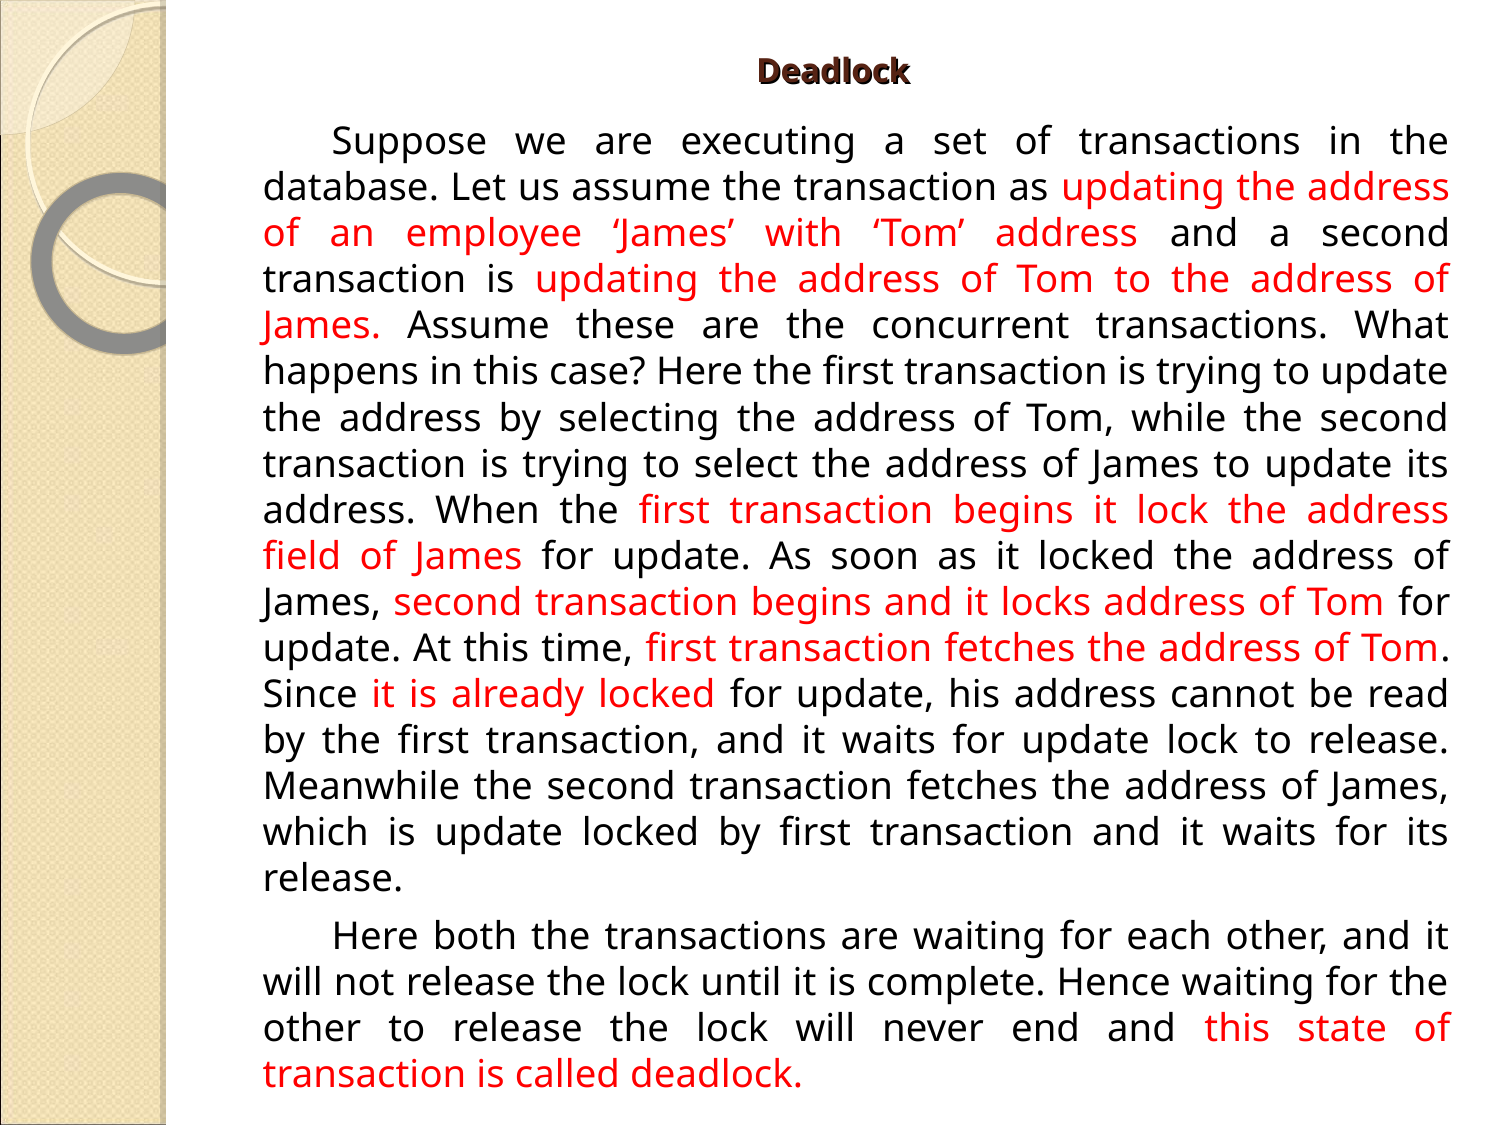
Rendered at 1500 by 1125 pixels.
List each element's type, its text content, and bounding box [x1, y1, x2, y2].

list Suppose we are executing a set of transactions in the database. Let us assume the transaction as updating the address of an employee ‘James’ with ‘Tom’ address and a second transaction is updating the address of Tom to the address of James. Assume these are the concurrent transactions. What happens in this case? Here the first transaction is trying to update the address by selecting the address of Tom, while the second transaction is trying to select the address of James to update its address. When the first transaction begins it lock the address field of James for update. As soon as it locked the address of James, second transaction begins and it locks address of Tom for update. At this time, first transaction fetches the address of Tom. Since it is already locked for update, his address cannot be read by the first transaction, and it waits for update lock to release. Meanwhile the second transaction fetches the address of James, which is update locked by first transaction and it waits for its release. Here both the transactions are waiting for each other, and it will not release the lock until it is complete. Hence waiting for the other to release the lock will never end and this state of transaction is called deadlock. [137, 108, 1466, 1109]
title Deadlock [200, 28, 1466, 108]
